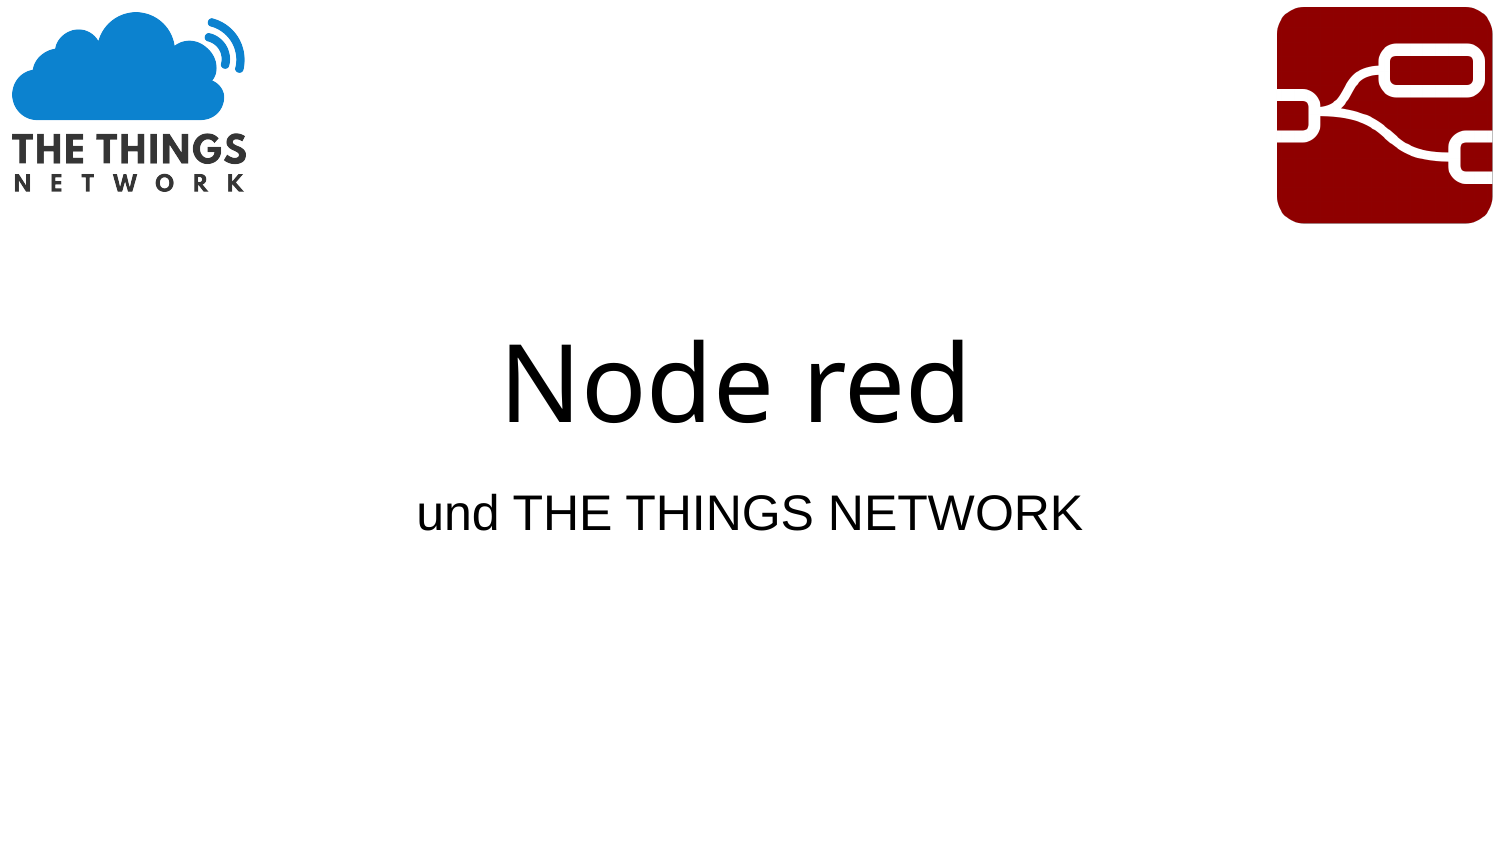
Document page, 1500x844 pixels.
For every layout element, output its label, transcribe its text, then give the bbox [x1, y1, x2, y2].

picture [12, 12, 246, 192]
title Node red [51, 122, 1449, 459]
subtitle und THE THINGS NETWORK [51, 464, 1449, 595]
picture [1269, 0, 1500, 231]
